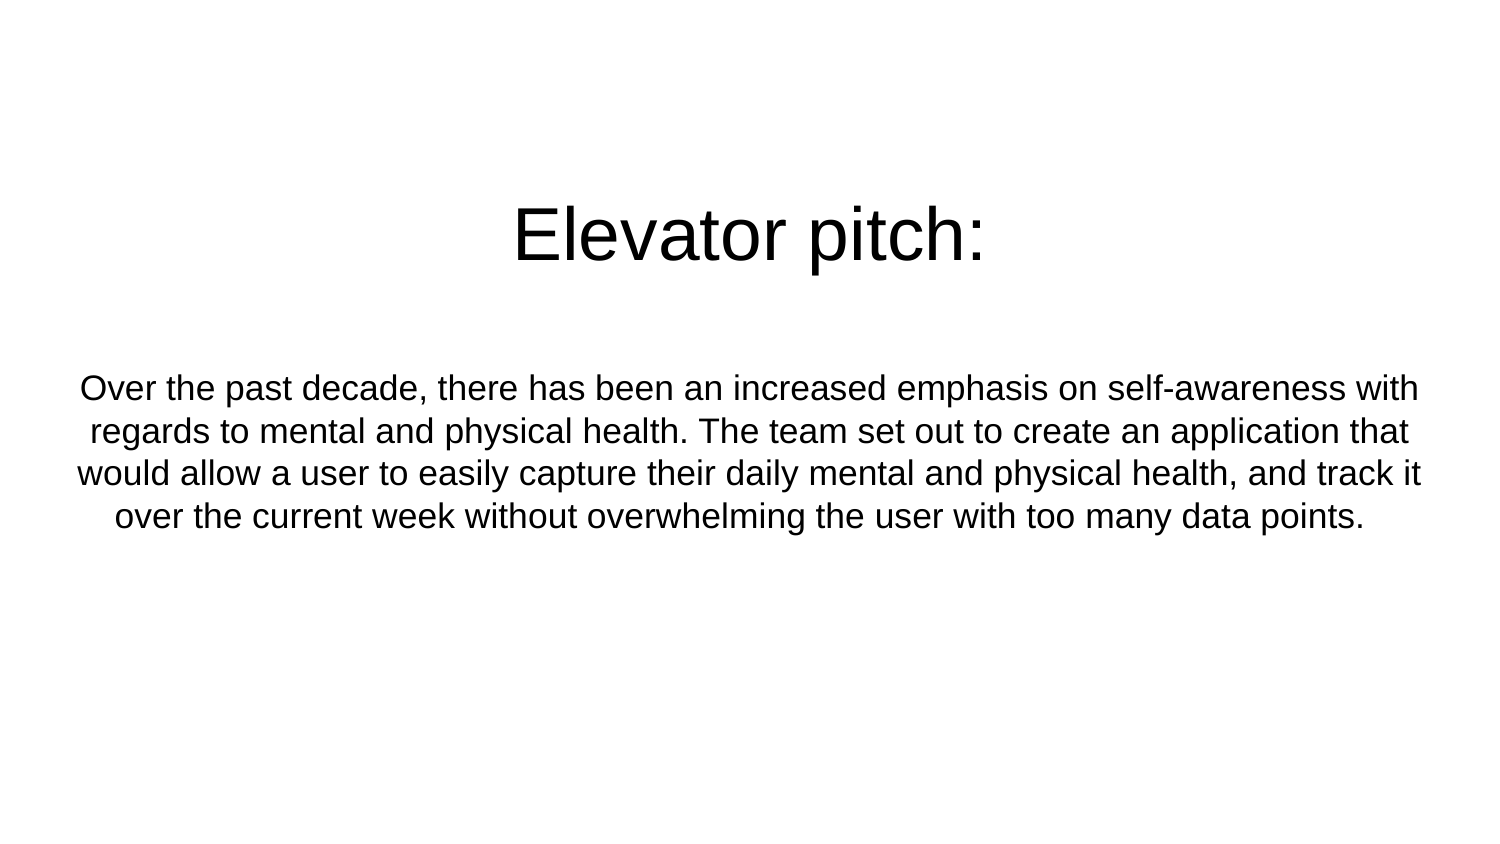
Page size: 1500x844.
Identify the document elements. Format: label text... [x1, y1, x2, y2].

title Elevator pitch: Over the past decade, there has been an increased emphasis on self-awareness with regards to mental and physical health. The team set out to create an application that would allow a user to easily capture their daily mental and physical health, and track it over the current week without overwhelming the user with too many data points. [51, 97, 1449, 708]
